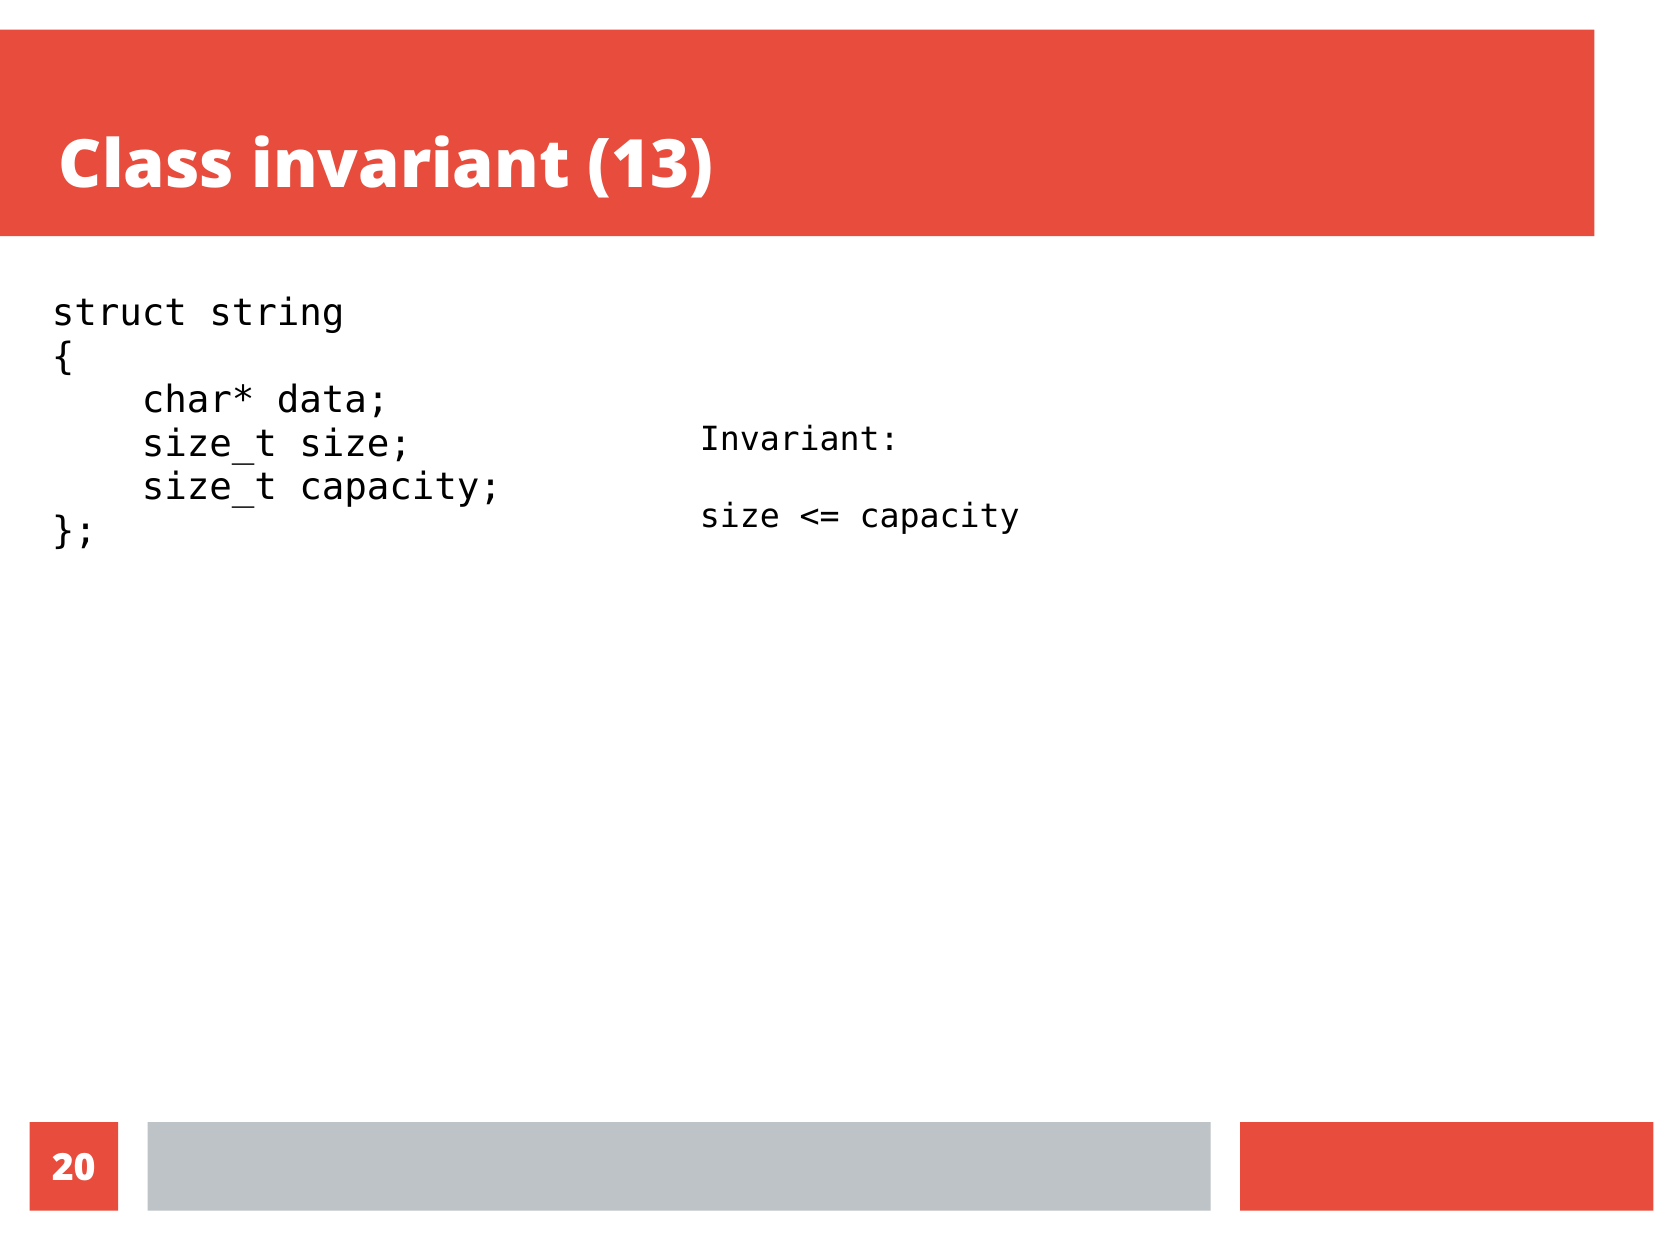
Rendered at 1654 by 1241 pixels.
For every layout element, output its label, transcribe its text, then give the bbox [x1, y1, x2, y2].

title Class invariant (13) [59, 59, 1595, 207]
text_box struct string { char* data; size_t size; size_t capacity; }; [37, 283, 674, 969]
text_box Invariant: size <= capacity [685, 412, 1642, 863]
